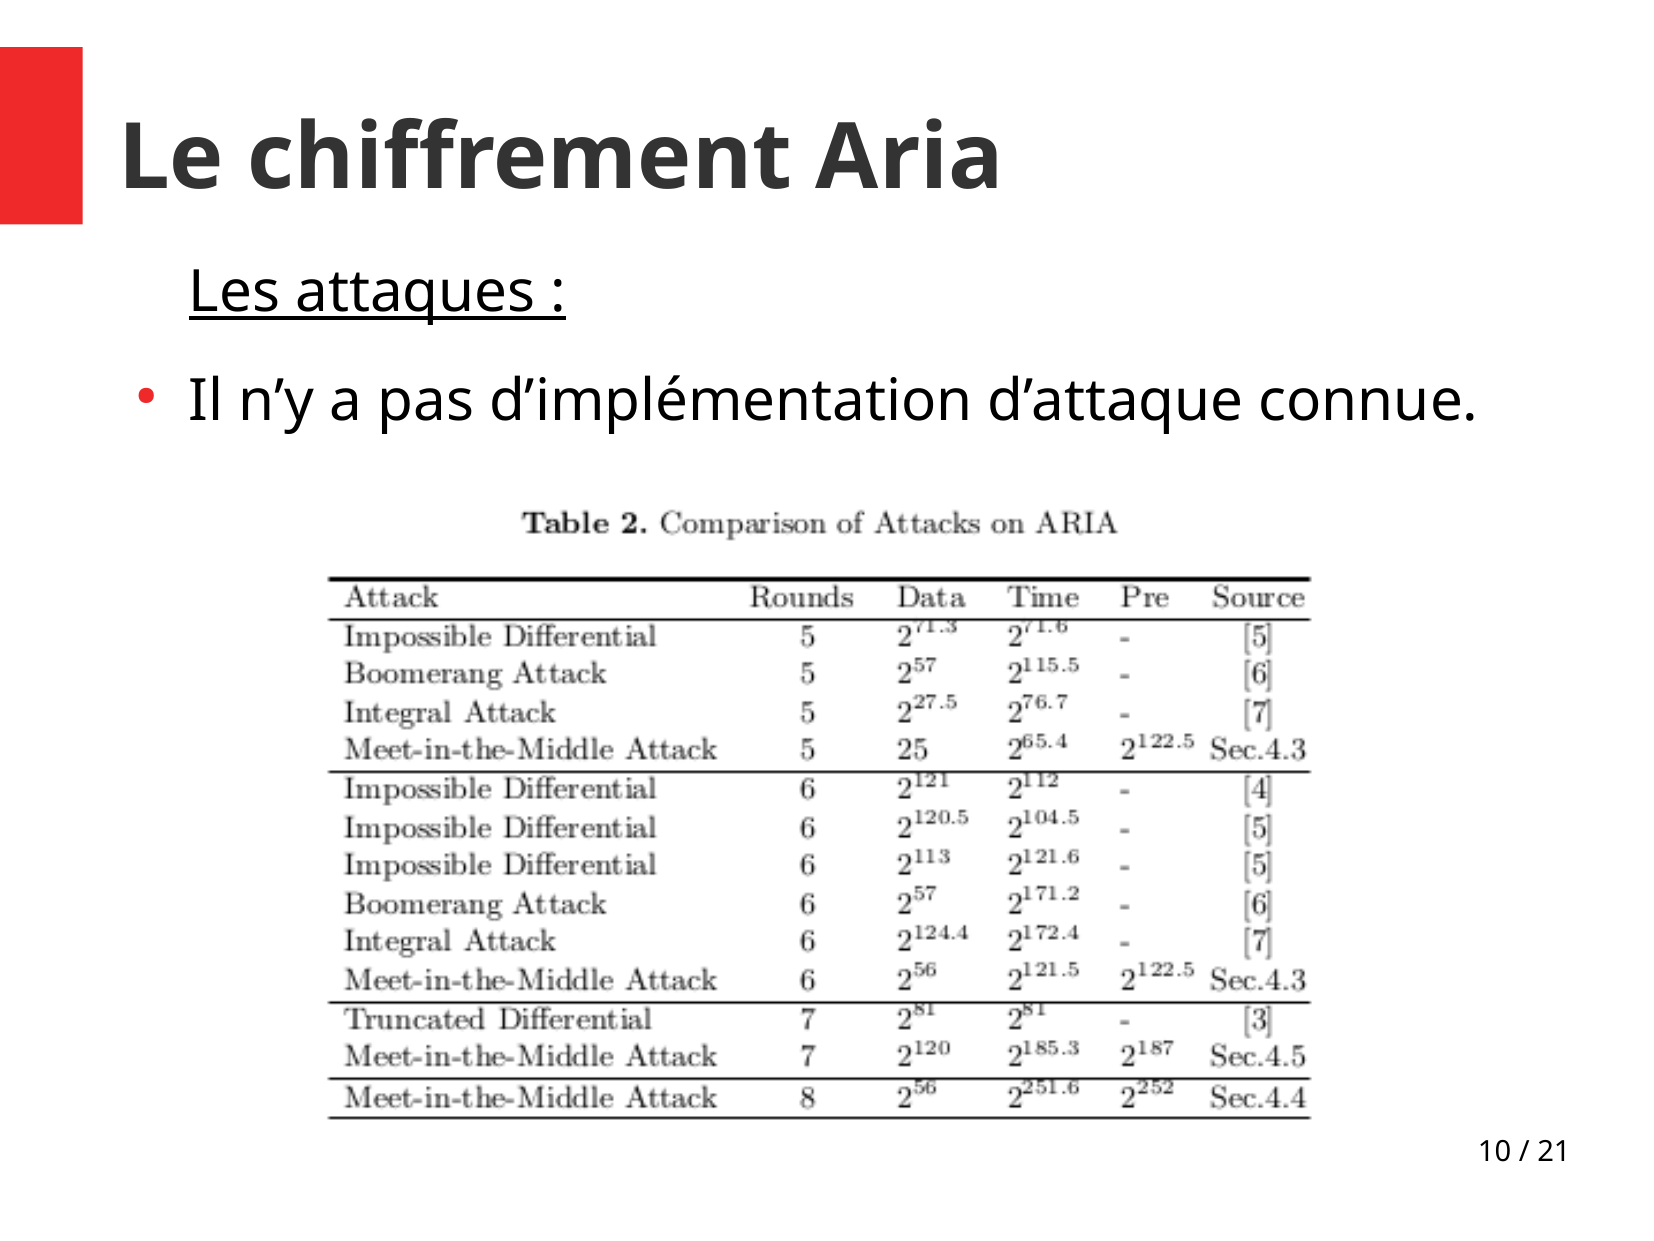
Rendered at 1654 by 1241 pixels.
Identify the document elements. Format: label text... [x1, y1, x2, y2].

title Le chiffrement Aria [118, 45, 1571, 260]
list Les attaques : Il n’y a pas d’implémentation d’attaque connue. [118, 249, 1536, 969]
picture [236, 483, 1418, 1182]
